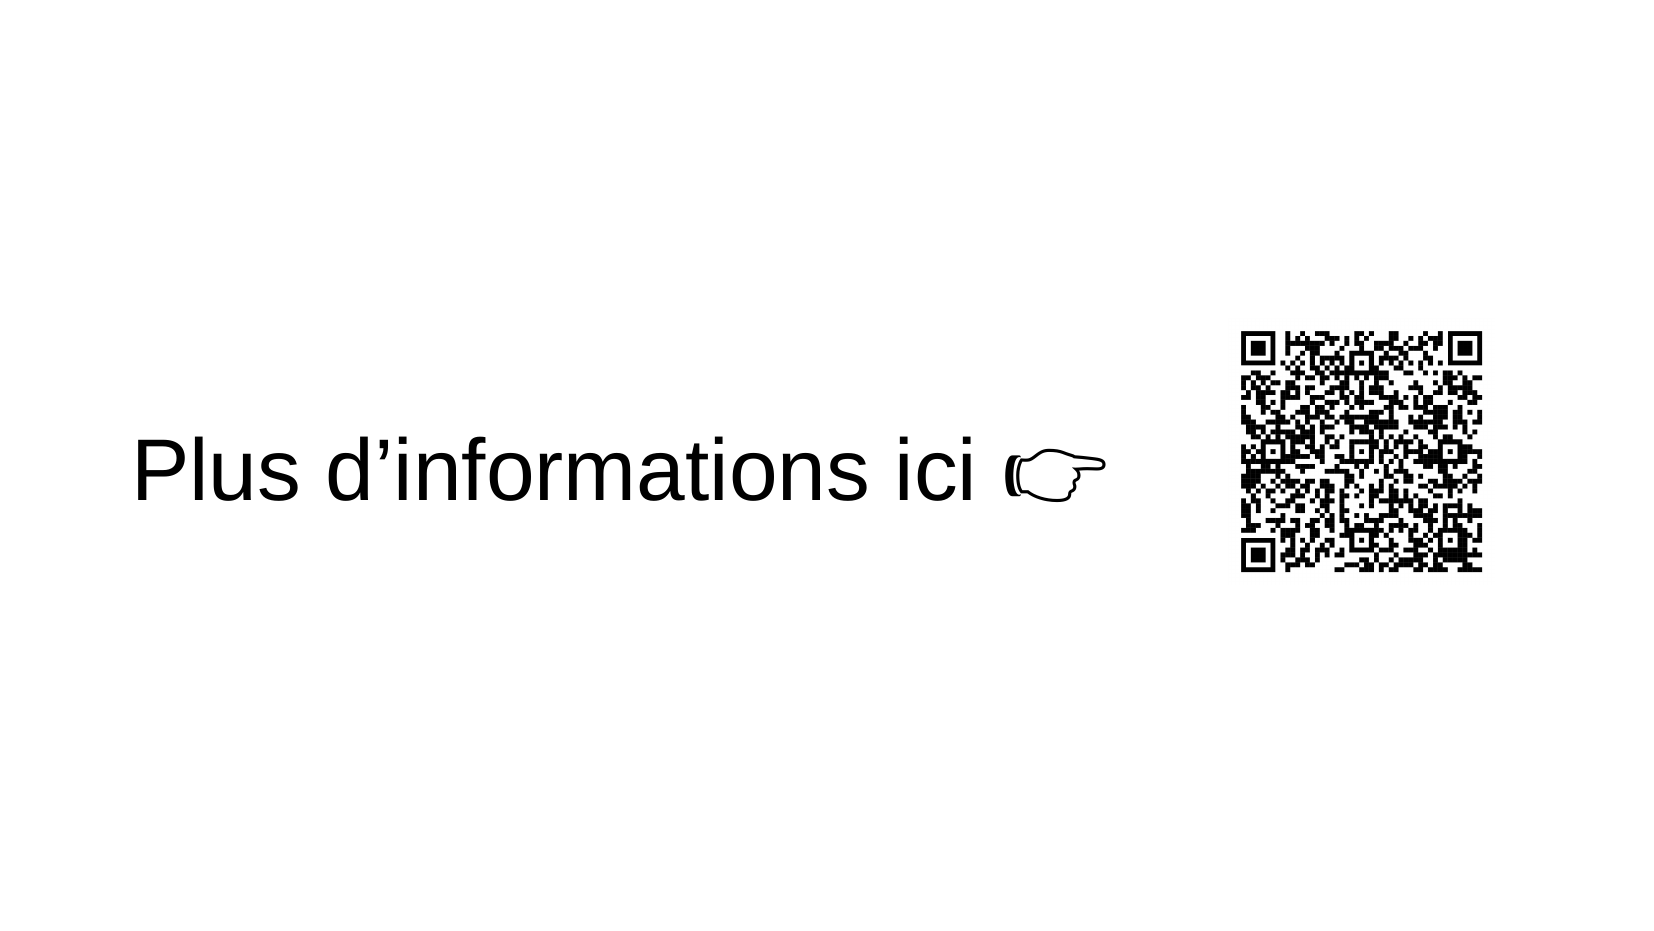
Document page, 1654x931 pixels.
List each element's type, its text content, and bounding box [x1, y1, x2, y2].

subtitle Plus d’informations ici 👉 [82, 199, 1571, 740]
picture [1228, 318, 1495, 585]
